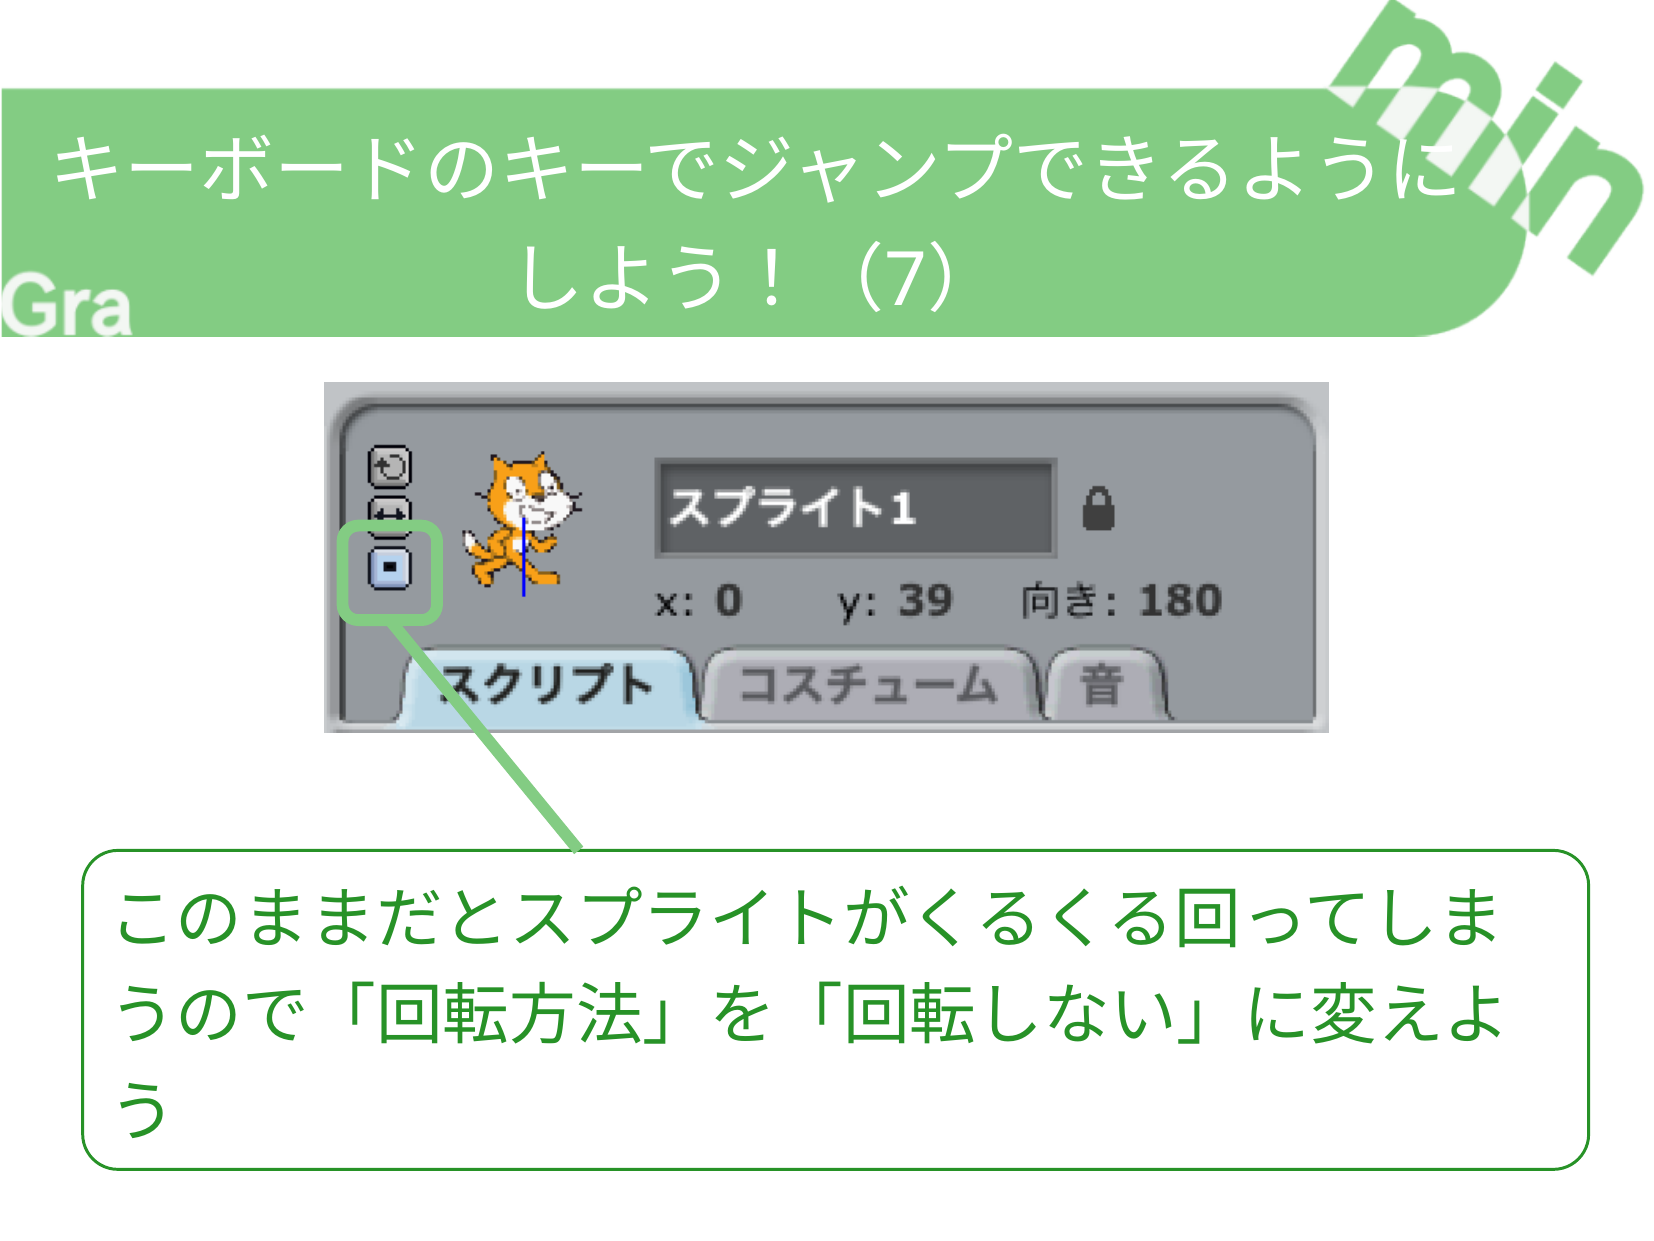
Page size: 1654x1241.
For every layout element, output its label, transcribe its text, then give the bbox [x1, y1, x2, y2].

picture [349, 532, 431, 614]
picture [1, 0, 1654, 337]
title キーボードのキーでジャンプできるように しよう！（7） [11, 113, 1501, 324]
text_box このままだとスプライトがくるくる回ってしまうので「回転方法」を「回転しない」に変えよう [82, 850, 1589, 1170]
picture [324, 382, 1329, 733]
